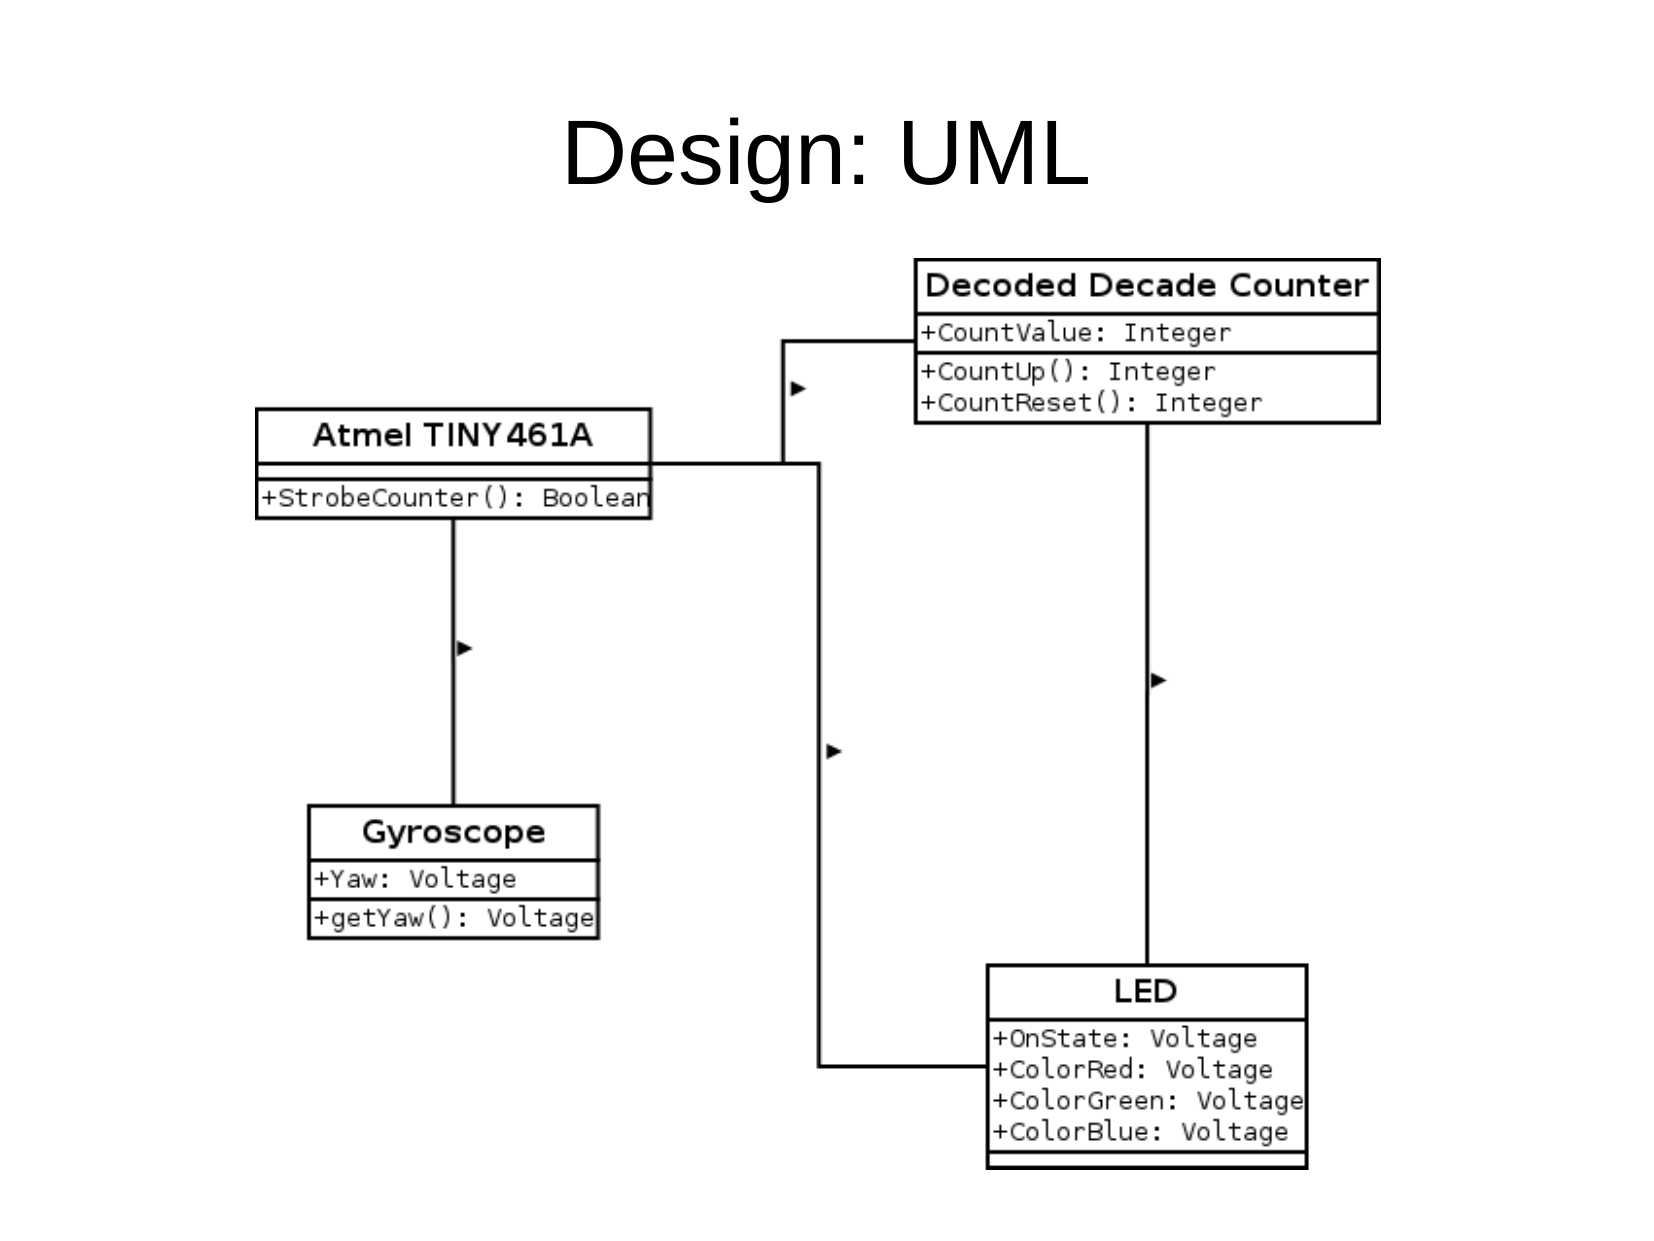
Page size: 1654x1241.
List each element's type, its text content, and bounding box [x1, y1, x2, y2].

title Design: UML [82, 49, 1571, 257]
picture [255, 258, 1381, 1171]
